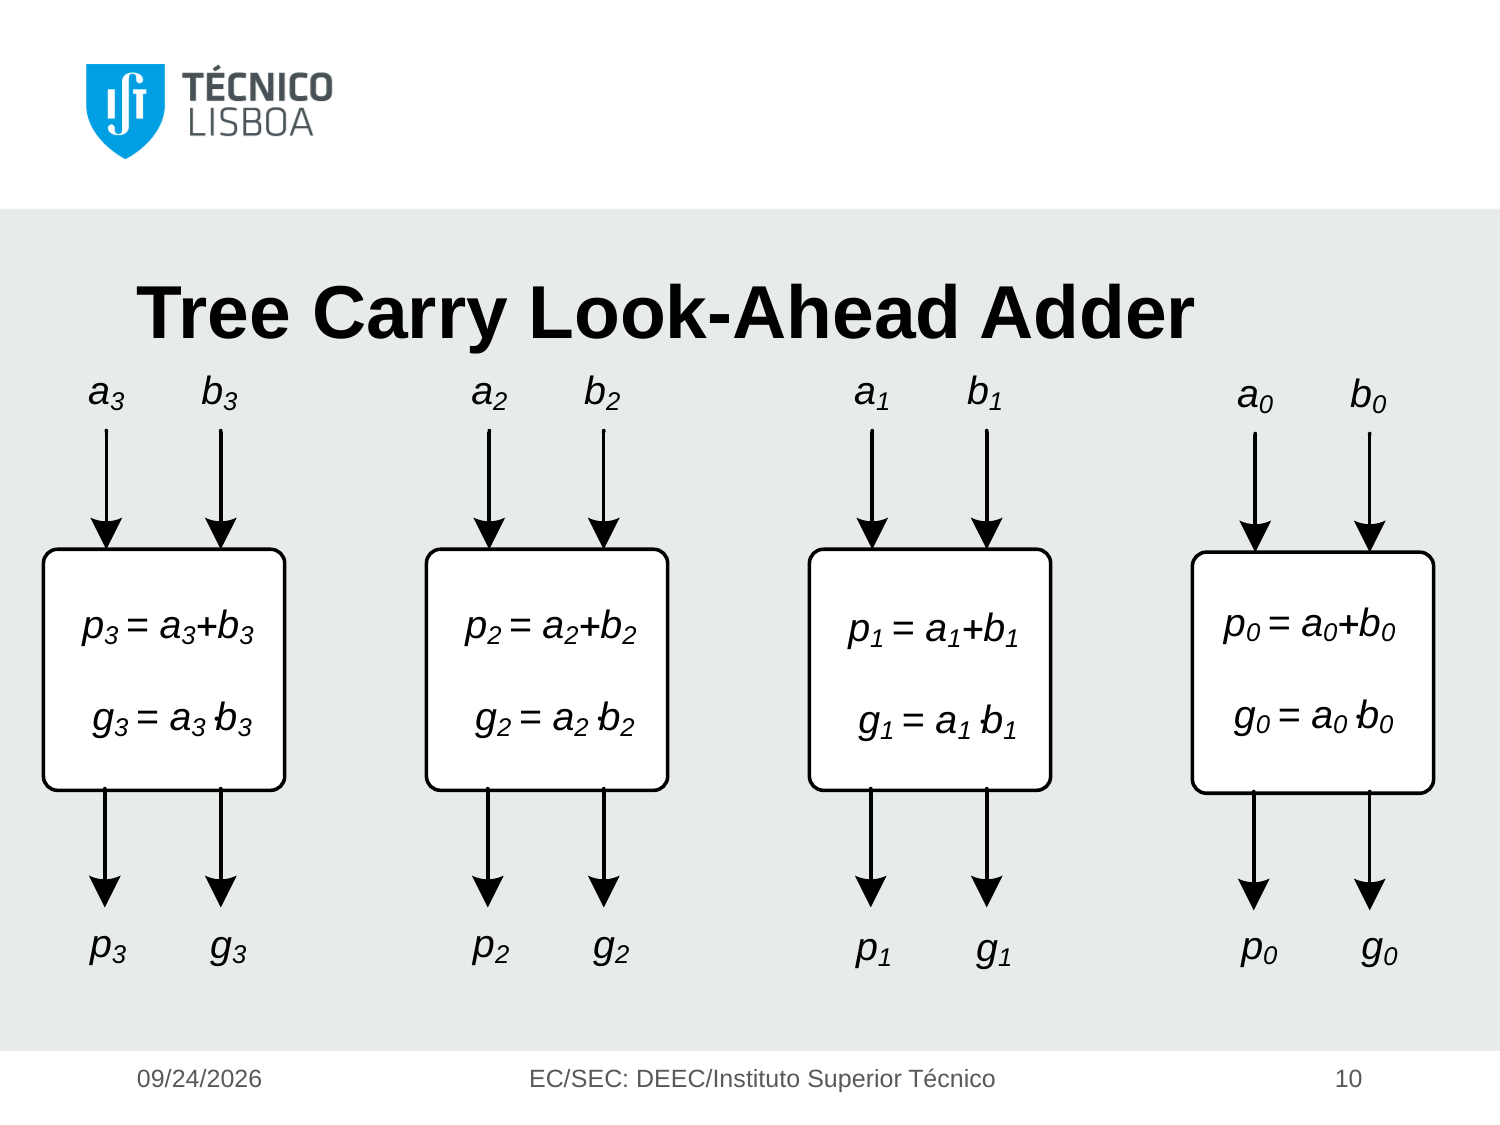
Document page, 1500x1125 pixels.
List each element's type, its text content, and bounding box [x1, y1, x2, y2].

footer EC/SEC: DEEC/Instituto Superior Técnico [512, 1052, 1021, 1103]
slide_number <number> [1077, 1052, 1378, 1103]
title Tree Carry Look-Ahead Adder [121, 237, 1378, 360]
chart [0, 360, 1479, 1008]
slide_number 10/11/2018 [121, 1052, 425, 1103]
picture [0, 0, 1500, 1125]
